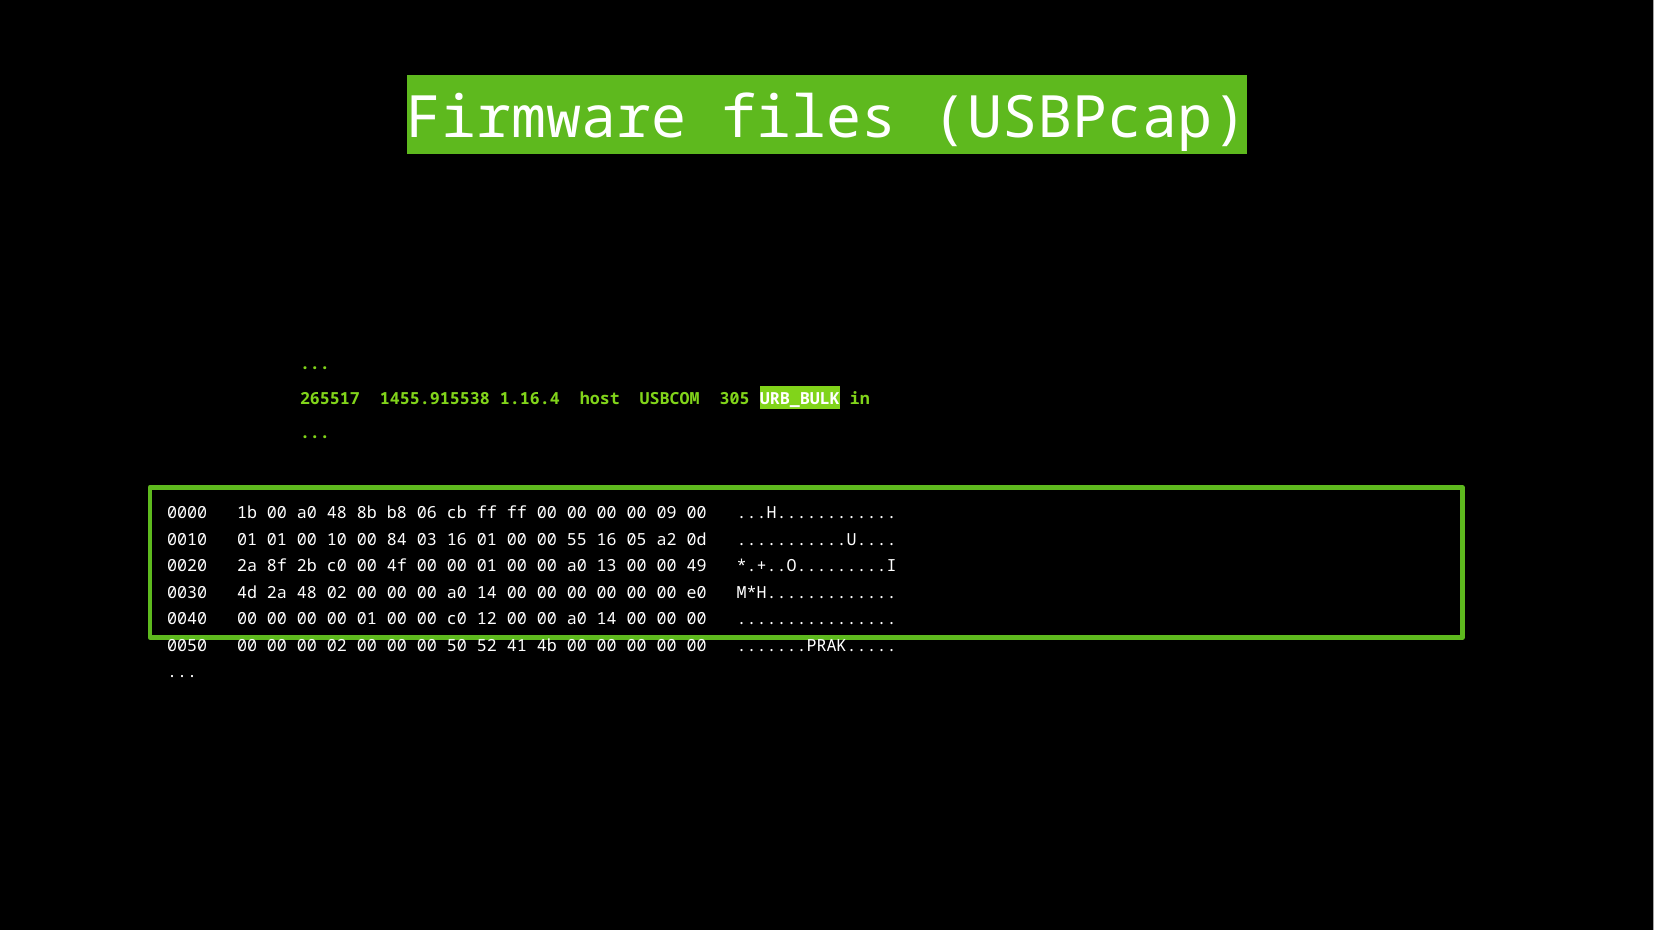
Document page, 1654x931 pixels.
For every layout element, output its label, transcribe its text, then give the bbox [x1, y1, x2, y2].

text_box 0000 1b 00 a0 48 8b b8 06 cb ff ff 00 00 00 00 09 00 ...H............ 0010 01 01 00 10 00 84 03 16 01 00 00 55 16 05 a2 0d ...........U.... 0020 2a 8f 2b c0 00 4f 00 00 01 00 00 a0 13 00 00 49 *.+..O.........I 0030 4d 2a 48 02 00 00 00 a0 14 00 00 00 00 00 00 e0 M*H............. 0040 00 00 00 00 01 00 00 c0 12 00 00 a0 14 00 00 00 ................ 0050 00 00 00 02 00 00 00 50 52 41 4b 00 00 00 00 00 .......PRAK..... ... [149, 487, 1463, 638]
title Firmware files (USBPcap) [82, 37, 1571, 193]
text_box ... 265517 1455.915538 1.16.4 host USBCOM 305 URB_BULK in ... [300, 317, 1313, 460]
